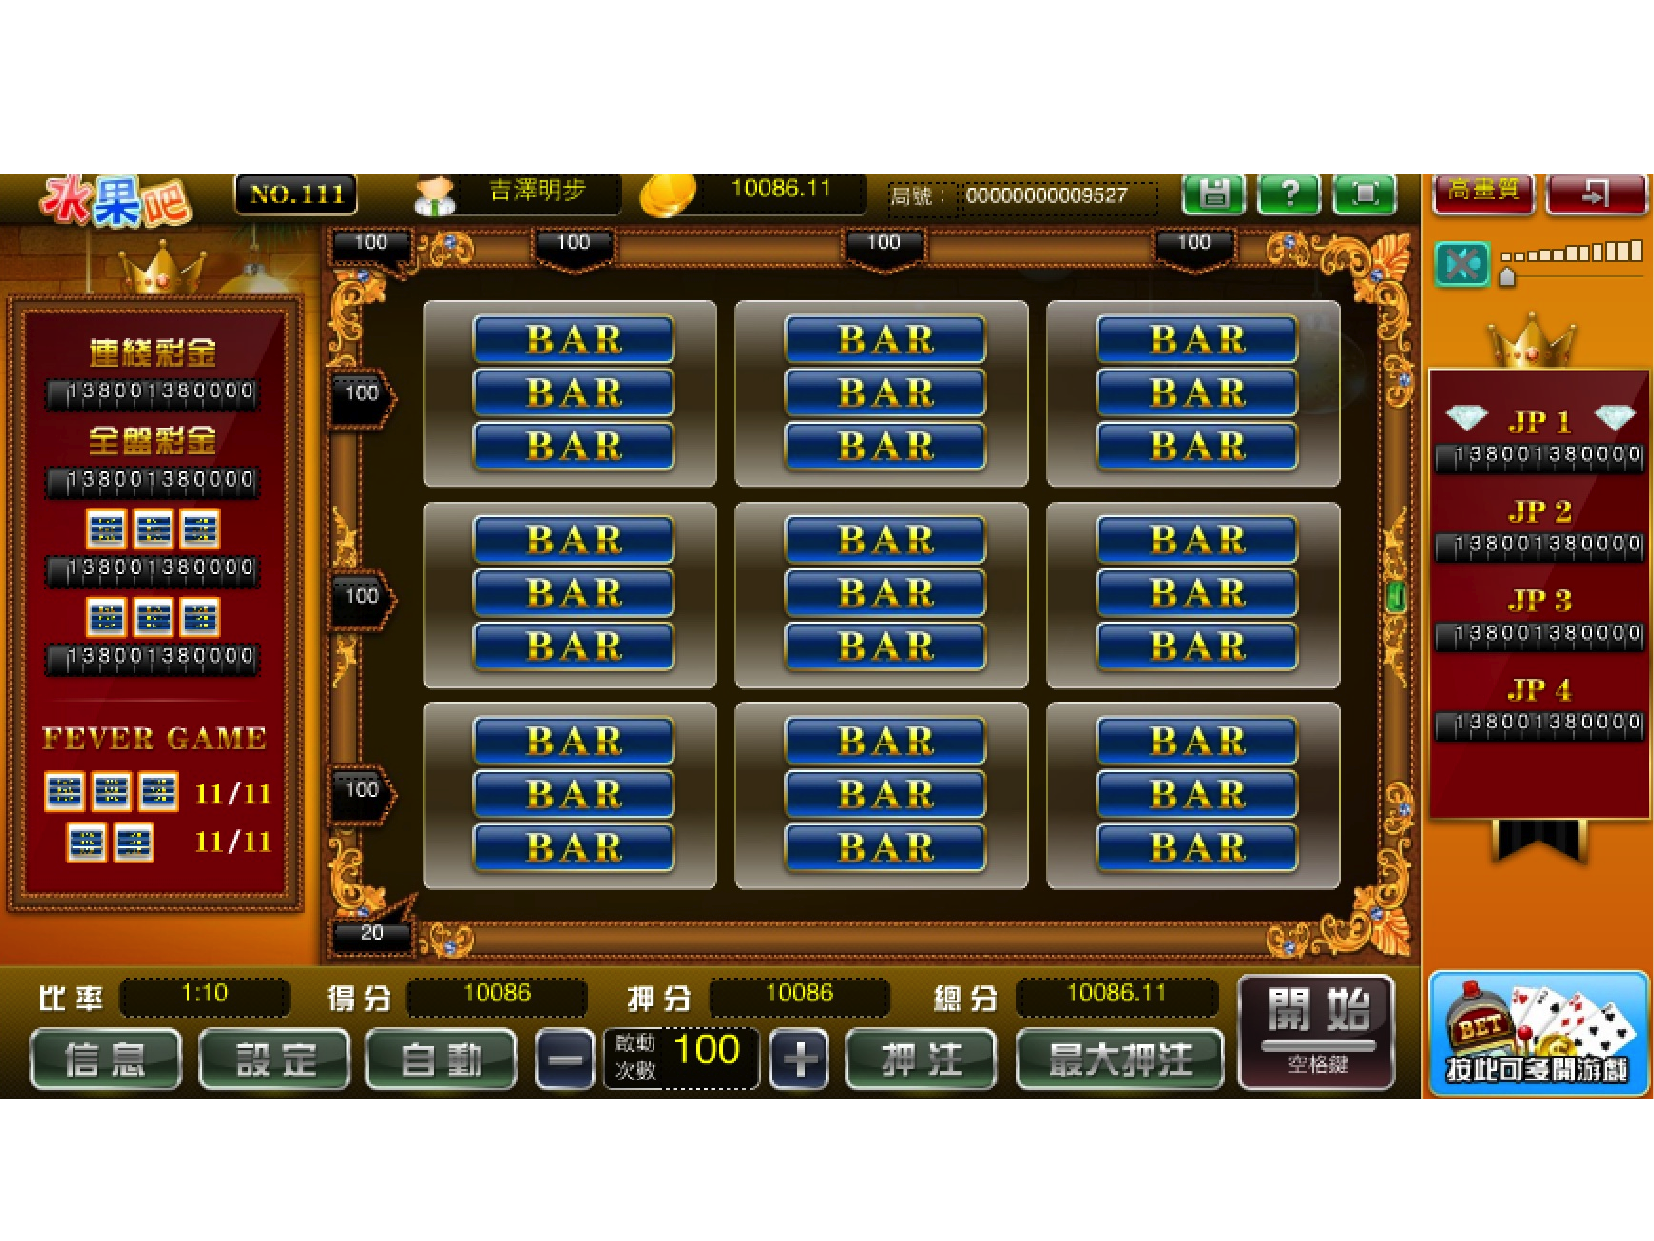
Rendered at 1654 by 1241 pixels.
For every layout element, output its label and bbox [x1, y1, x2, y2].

picture [0, 174, 1654, 1099]
